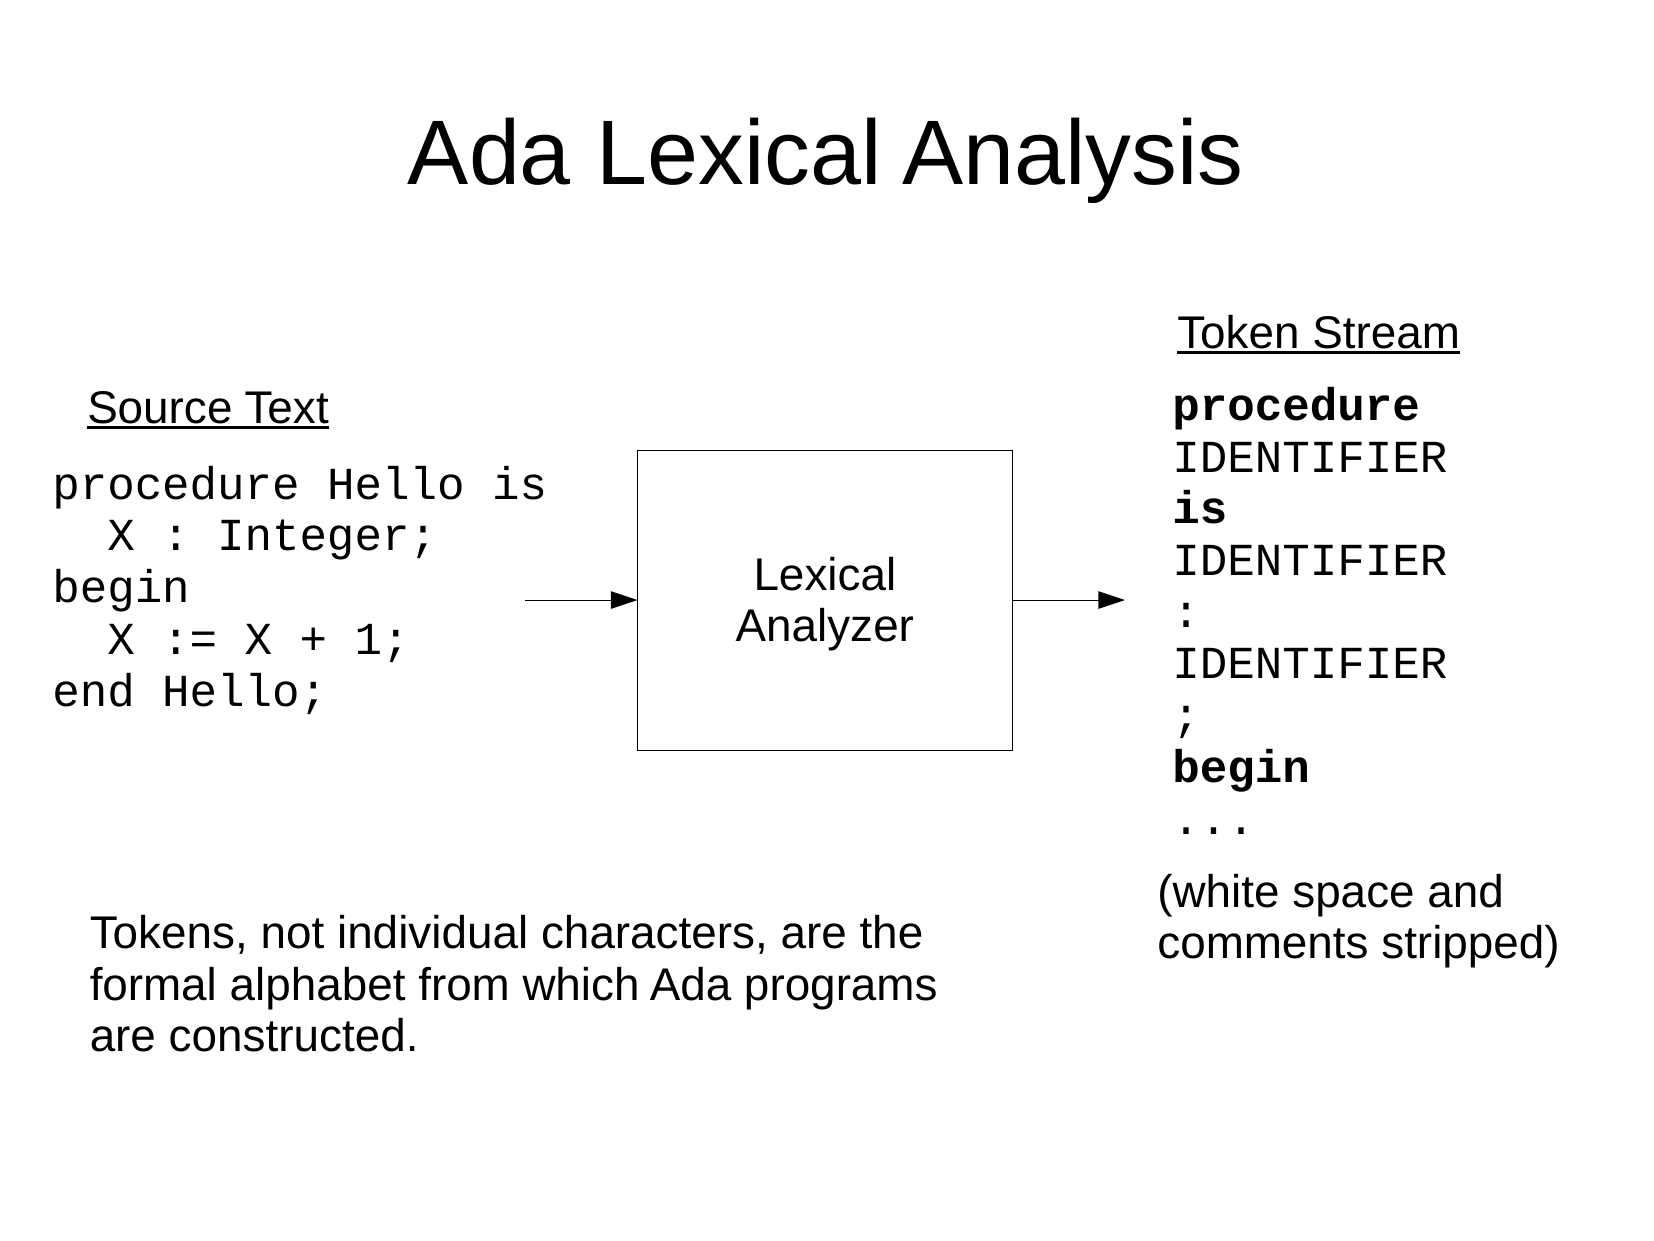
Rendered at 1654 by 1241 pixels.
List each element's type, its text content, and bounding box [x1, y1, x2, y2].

text_box Token Stream [1162, 300, 1475, 366]
text_box procedure IDENTIFIER is IDENTIFIER : IDENTIFIER ; begin ... [1157, 375, 1463, 838]
text_box Lexical Analyzer [637, 450, 1013, 751]
title Ada Lexical Analysis [82, 49, 1571, 257]
text_box (white space and comments stripped) [1142, 858, 1576, 976]
text_box Tokens, not individual characters, are the formal alphabet from which Ada programs are constructed. [75, 900, 953, 1068]
text_box Source Text [72, 375, 344, 441]
text_box procedure Hello is X : Integer; begin X := X + 1; end Hello; [37, 453, 563, 713]
